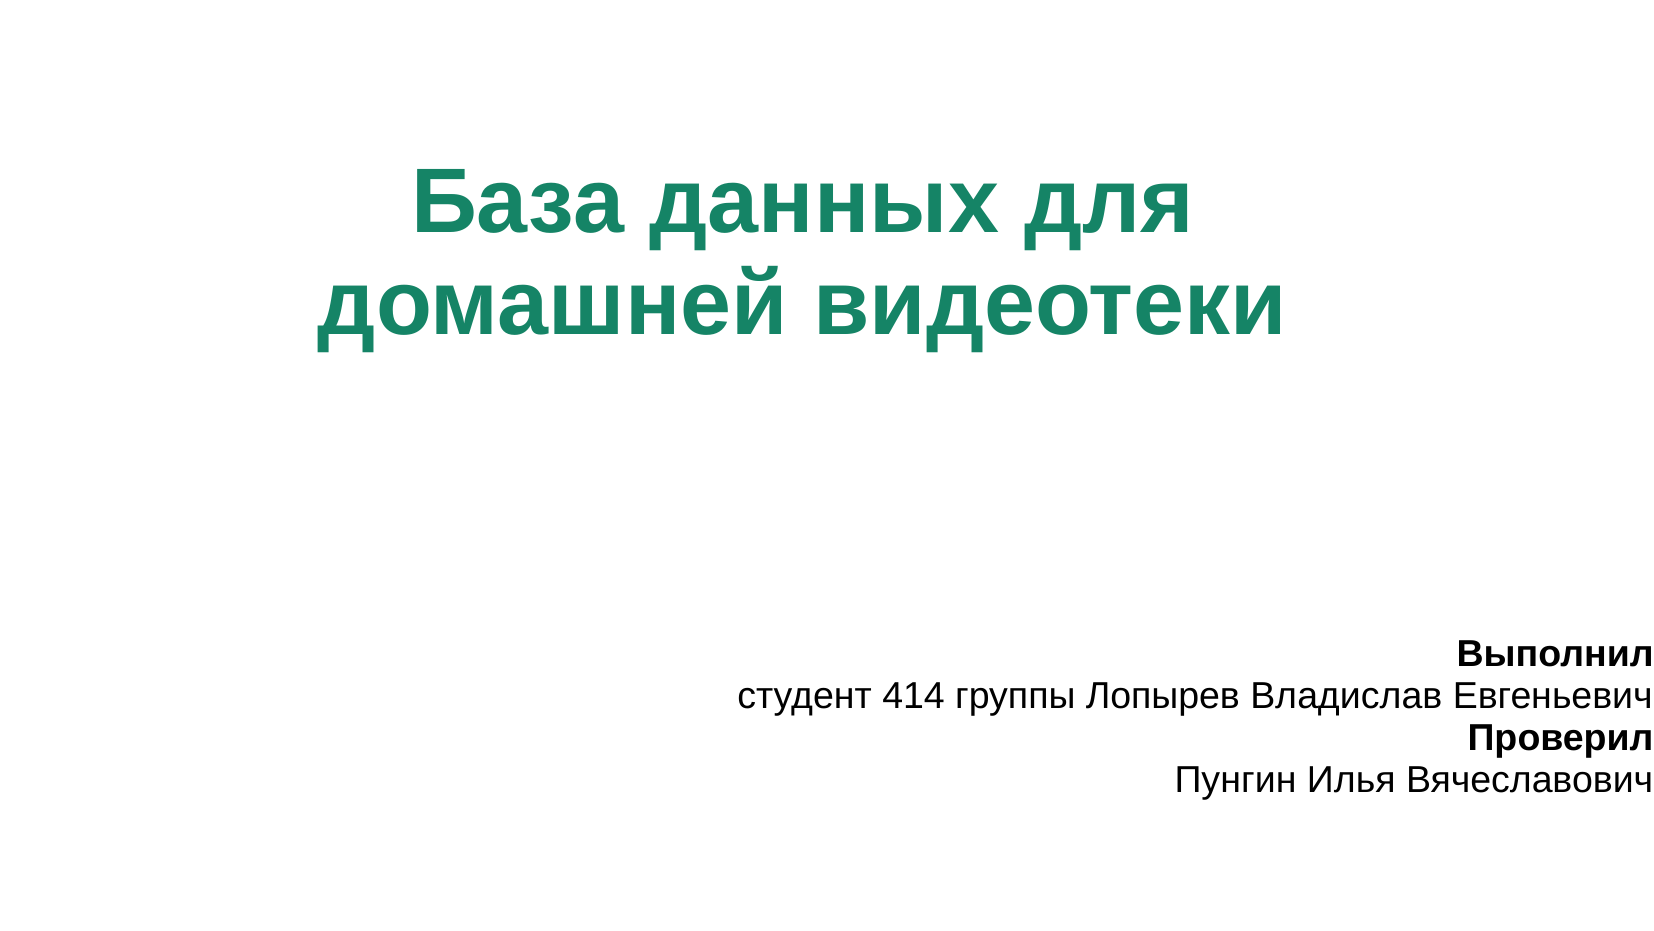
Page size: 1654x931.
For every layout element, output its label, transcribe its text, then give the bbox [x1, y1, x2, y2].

subtitle Выполнил студент 414 группы Лопырев Владислав Евгеньевич Проверил Пунгин Илья Вячеславович [442, 516, 1654, 916]
title База данных для домашней видеотеки [206, 149, 1400, 355]
